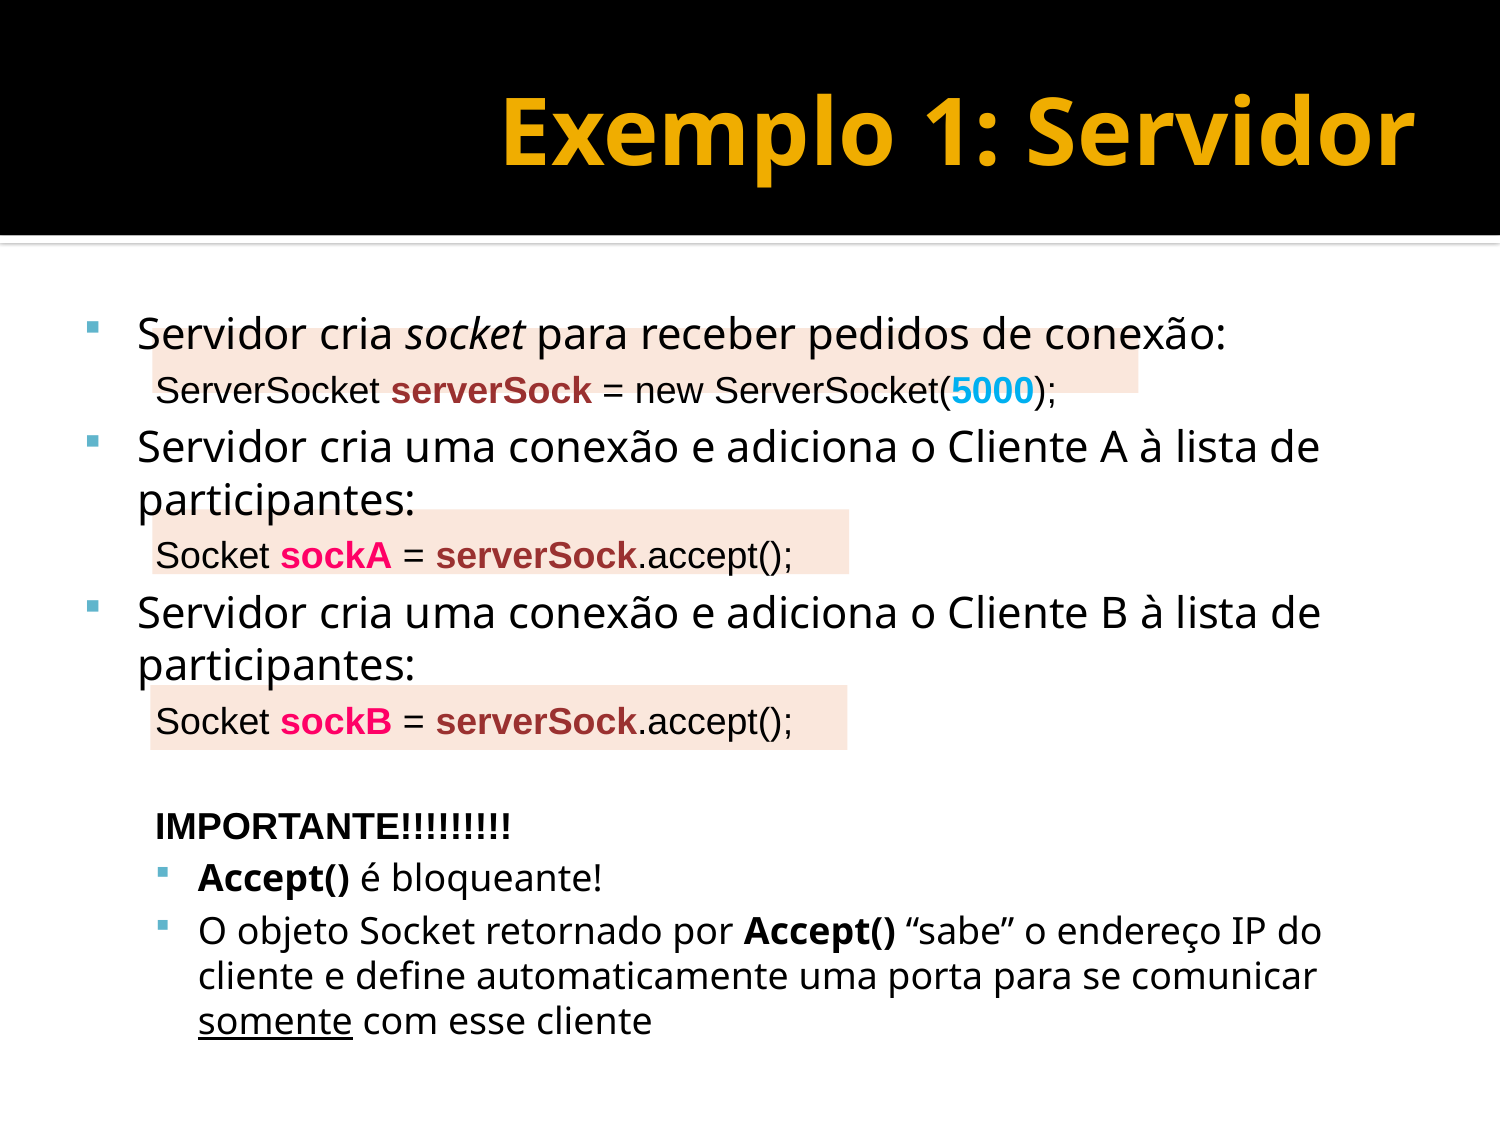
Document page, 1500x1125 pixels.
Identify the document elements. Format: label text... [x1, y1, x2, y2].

list Servidor cria socket para receber pedidos de conexão: ServerSocket serverSock = new ServerSocket(5000); Servidor cria uma conexão e adiciona o Cliente A à lista de participantes: Socket sockA = serverSock.accept(); Servidor cria uma conexão e adiciona o Cliente B à lista de participantes: Socket sockB = serverSock.accept(); IMPORTANTE!!!!!!!!! Accept() é bloqueante! O objeto Socket retornado por Accept() “sabe” o endereço IP do cliente e define automaticamente uma porta para se comunicar somente com esse cliente [75, 291, 1425, 1050]
title Exemplo 1: Servidor [75, 25, 1425, 231]
